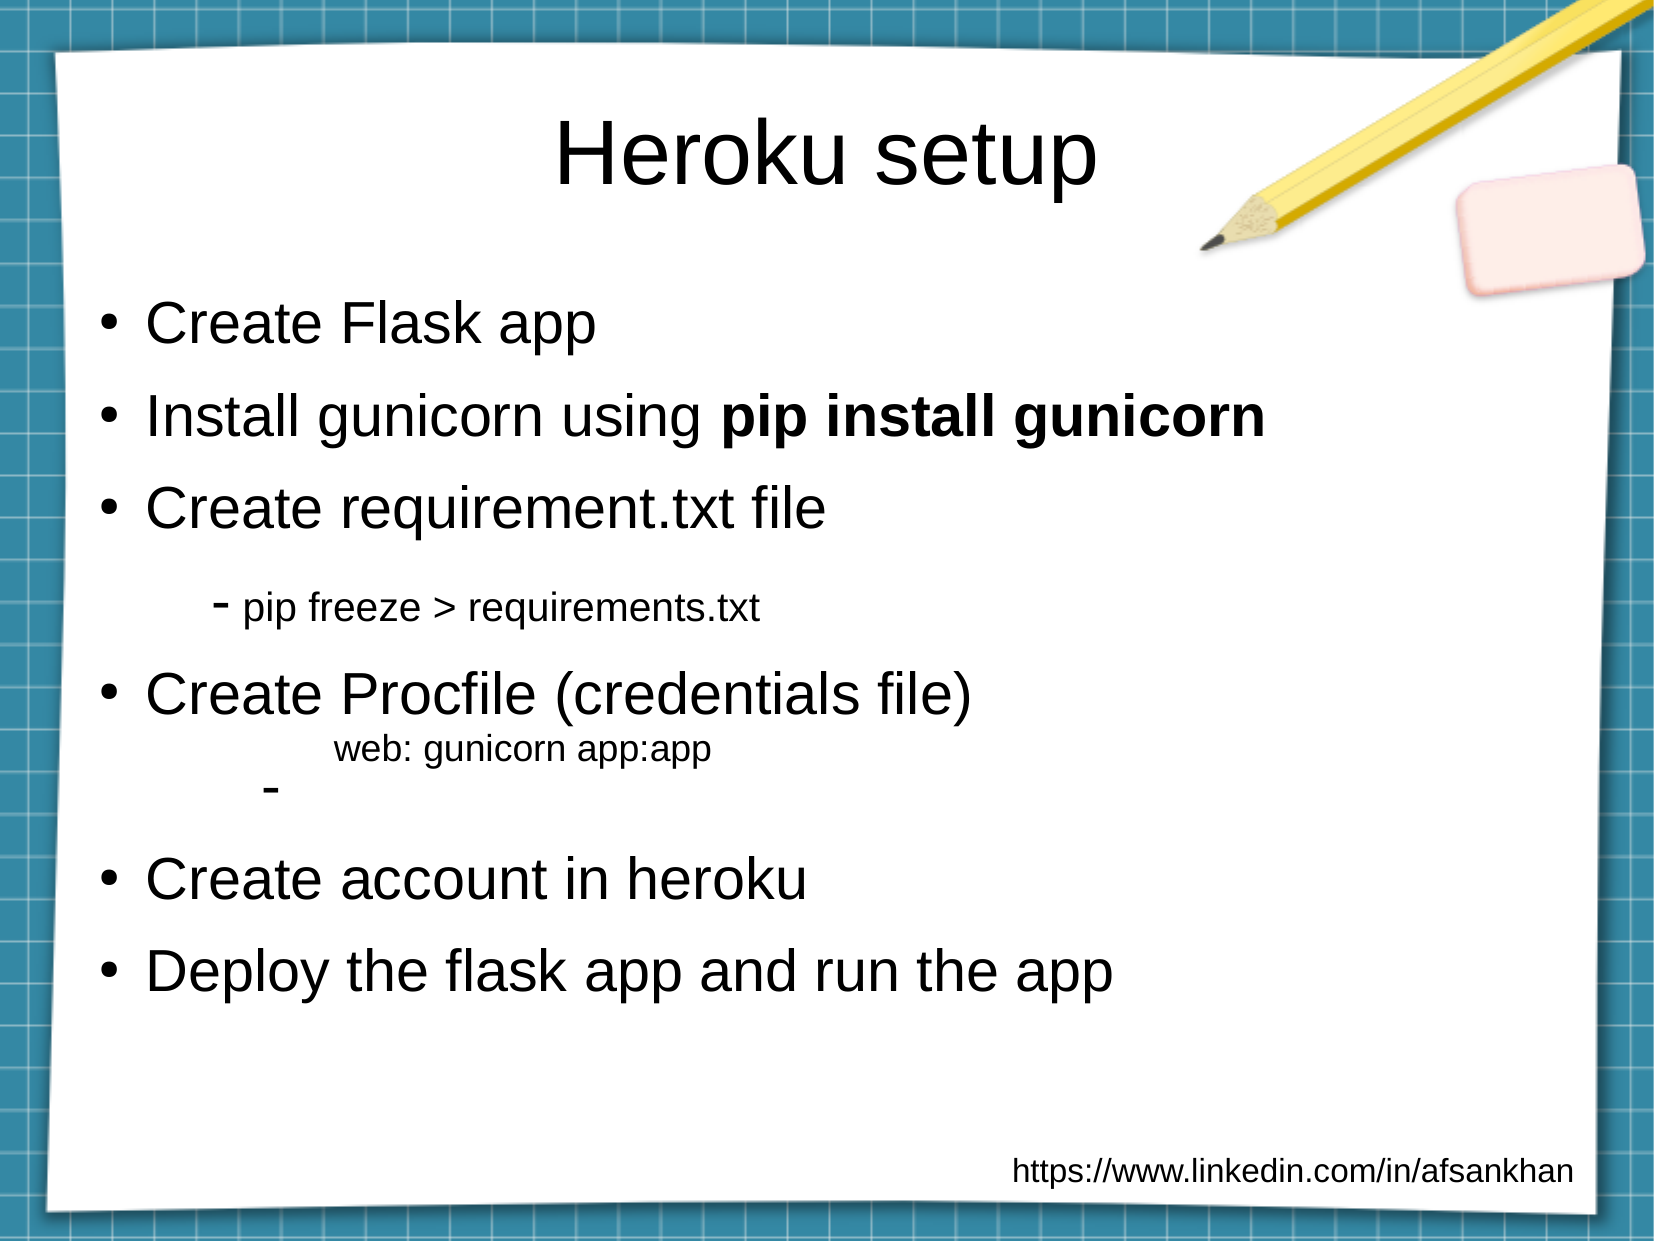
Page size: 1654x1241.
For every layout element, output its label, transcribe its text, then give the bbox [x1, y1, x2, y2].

text_box https://www.linkedin.com/in/afsankhan [997, 1145, 1591, 1198]
title Heroku setup [82, 49, 1571, 257]
picture [0, 0, 1654, 1241]
text_box web: gunicorn app:app [318, 720, 792, 778]
list Create Flask app Install gunicorn using pip install gunicorn Create requirement.txt file - pip freeze > requirements.txt Create Procfile (credentials file) - Create account in heroku Deploy the flask app and run the app [82, 290, 1571, 1010]
